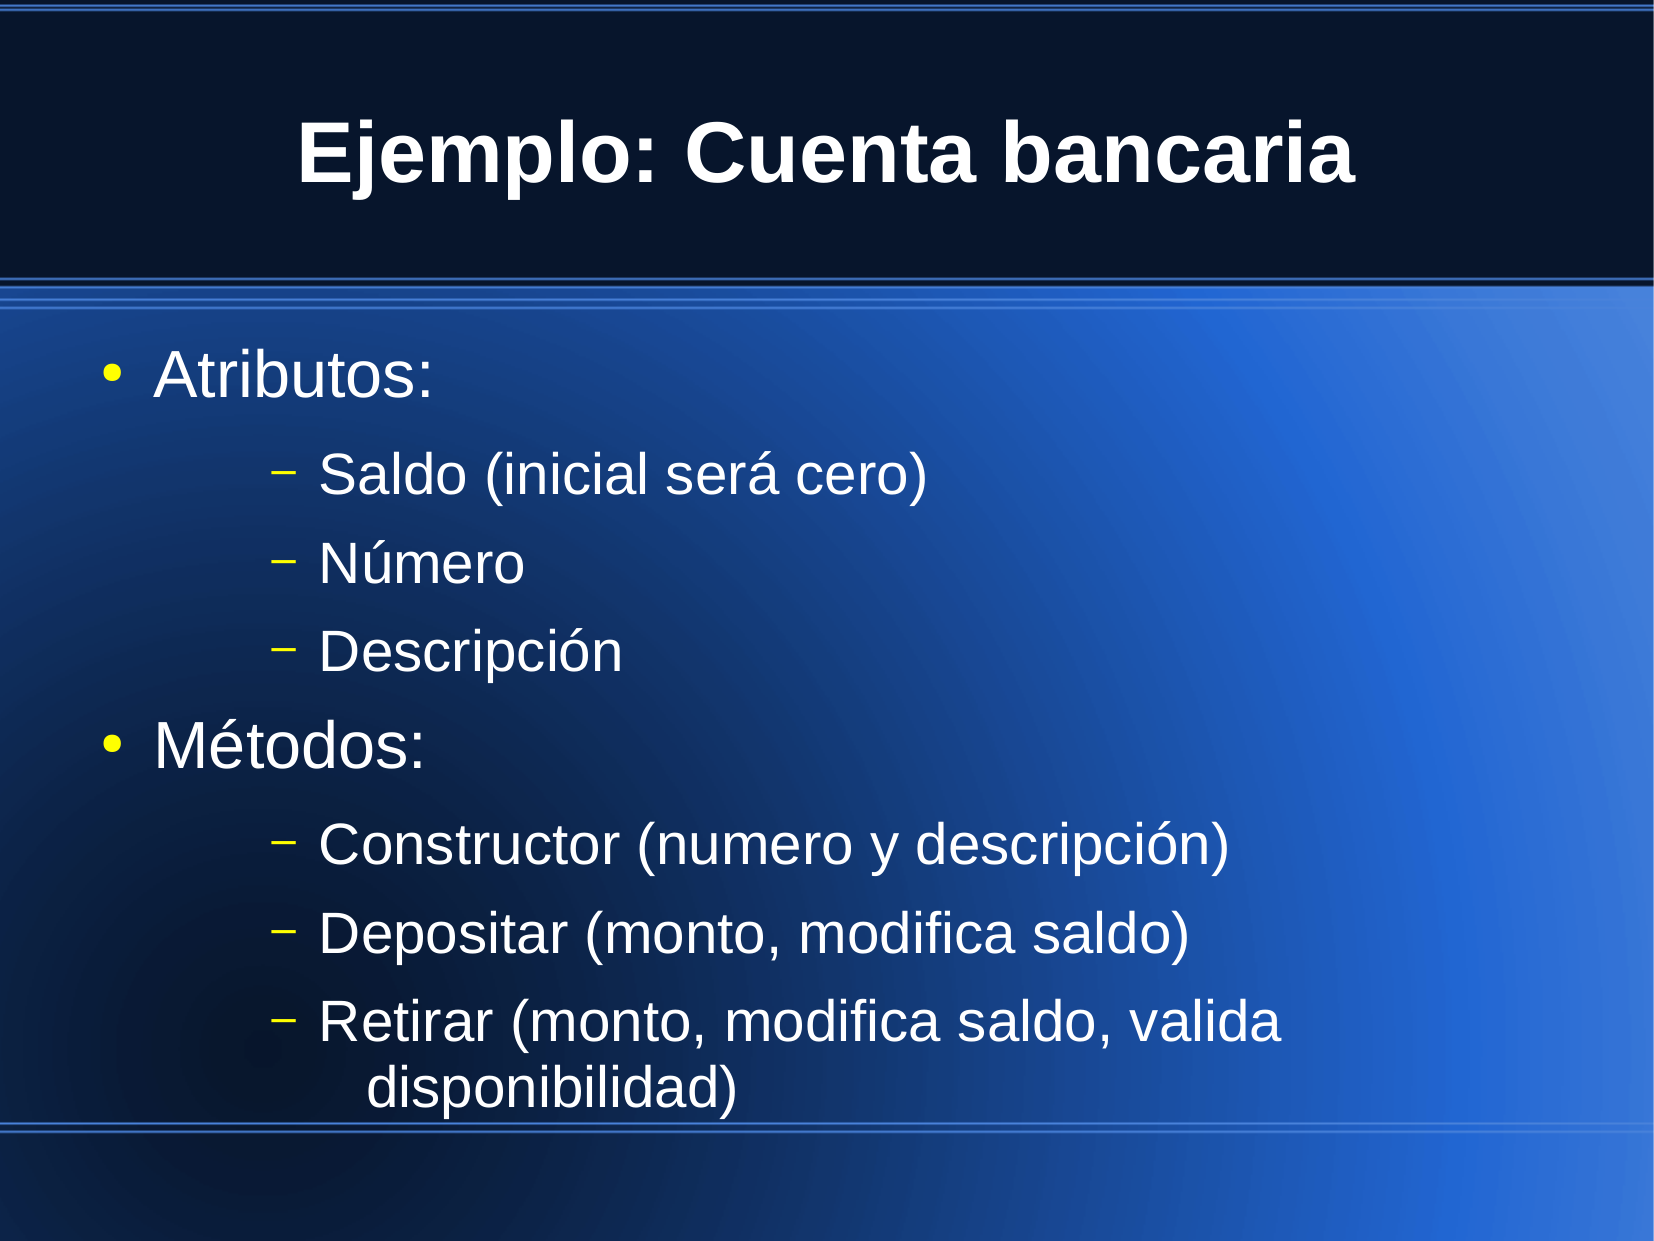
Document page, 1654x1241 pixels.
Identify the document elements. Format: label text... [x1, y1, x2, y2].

list Atributos: Saldo (inicial será cero) Número Descripción Métodos: Constructor (numero y descripción) Depositar (monto, modifica saldo) Retirar (monto, modifica saldo, valida disponibilidad) [82, 337, 1571, 1120]
title Ejemplo: Cuenta bancaria [82, 49, 1571, 257]
picture [0, 0, 1654, 1241]
